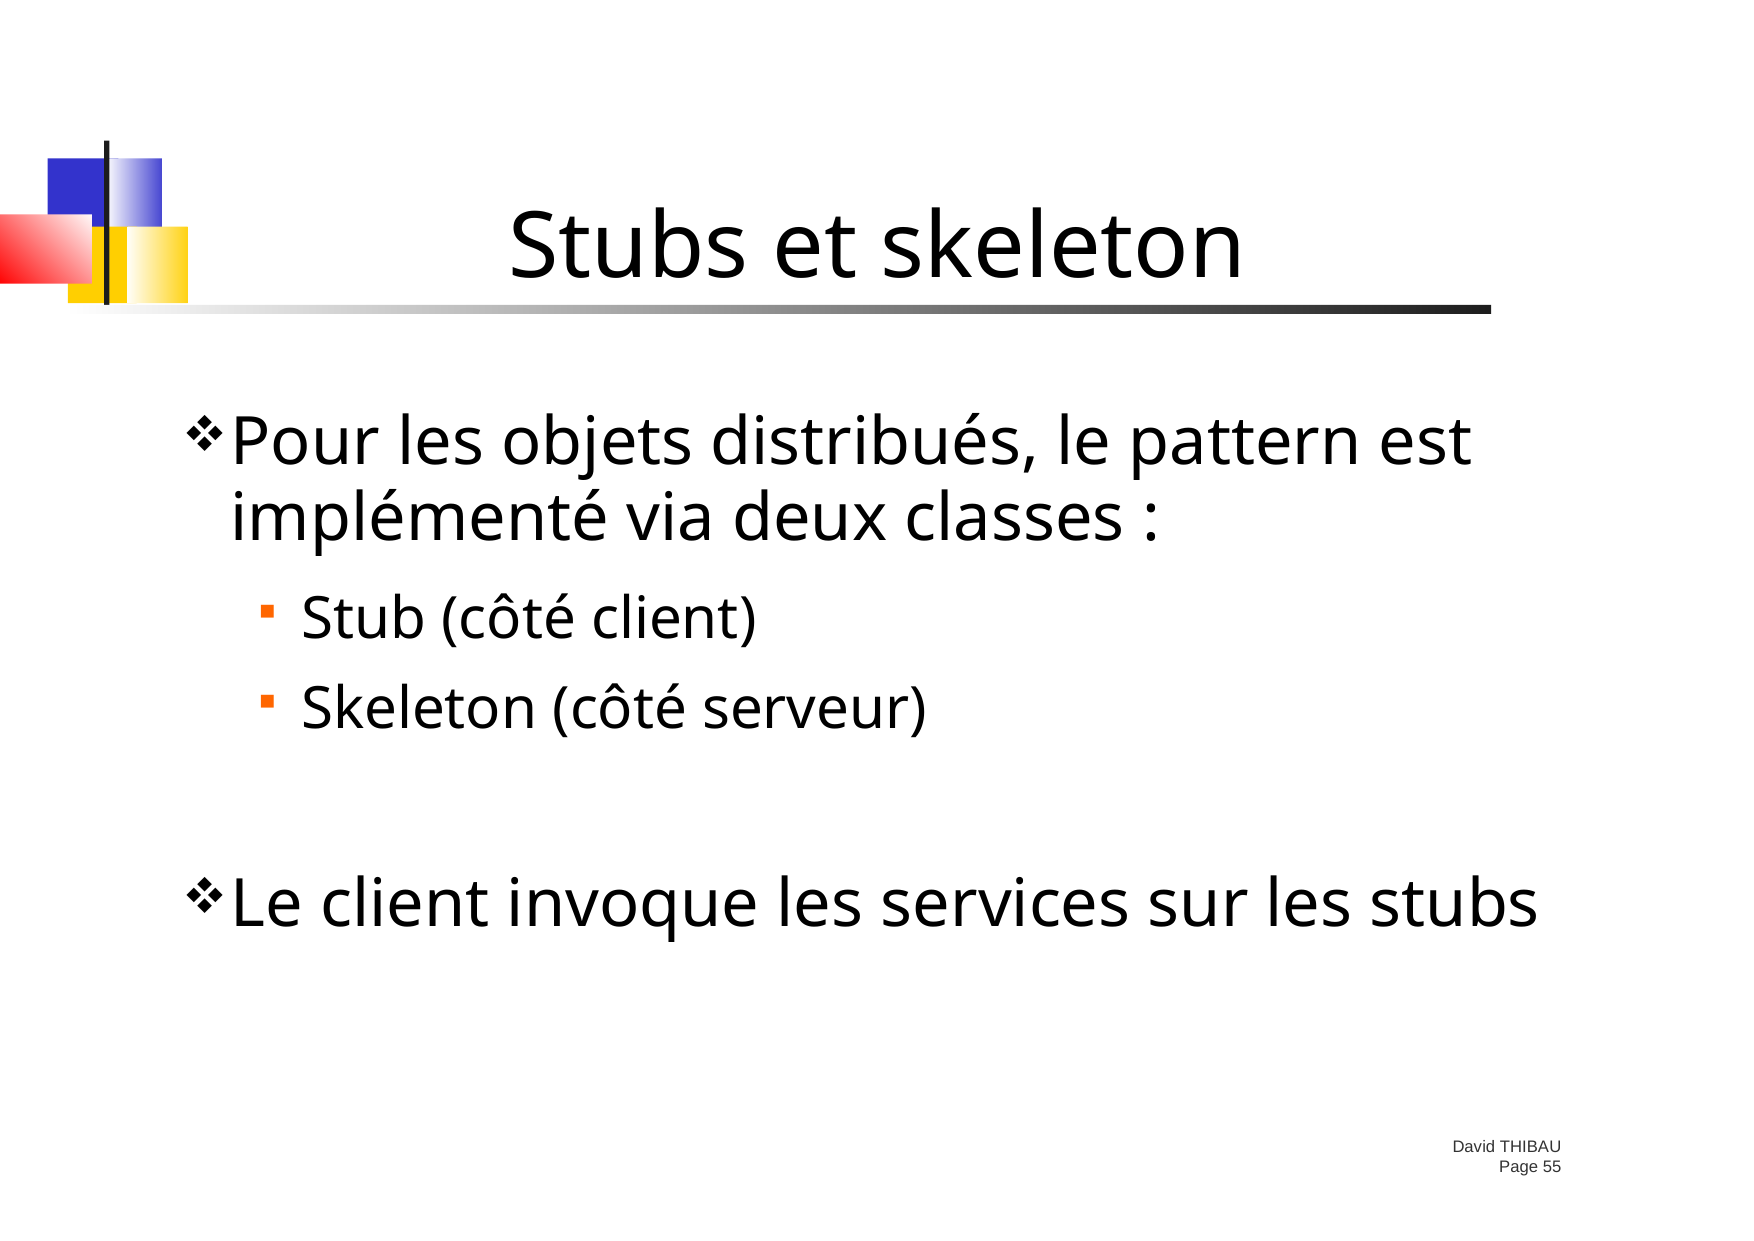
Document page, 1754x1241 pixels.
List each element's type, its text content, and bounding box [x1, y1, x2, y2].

list Pour les objets distribués, le pattern est implémenté via deux classes : Stub (côté client) Skeleton (côté serveur) Le client invoque les services sur les stubs [165, 403, 1563, 1111]
title Stubs et skeleton [179, 152, 1577, 340]
